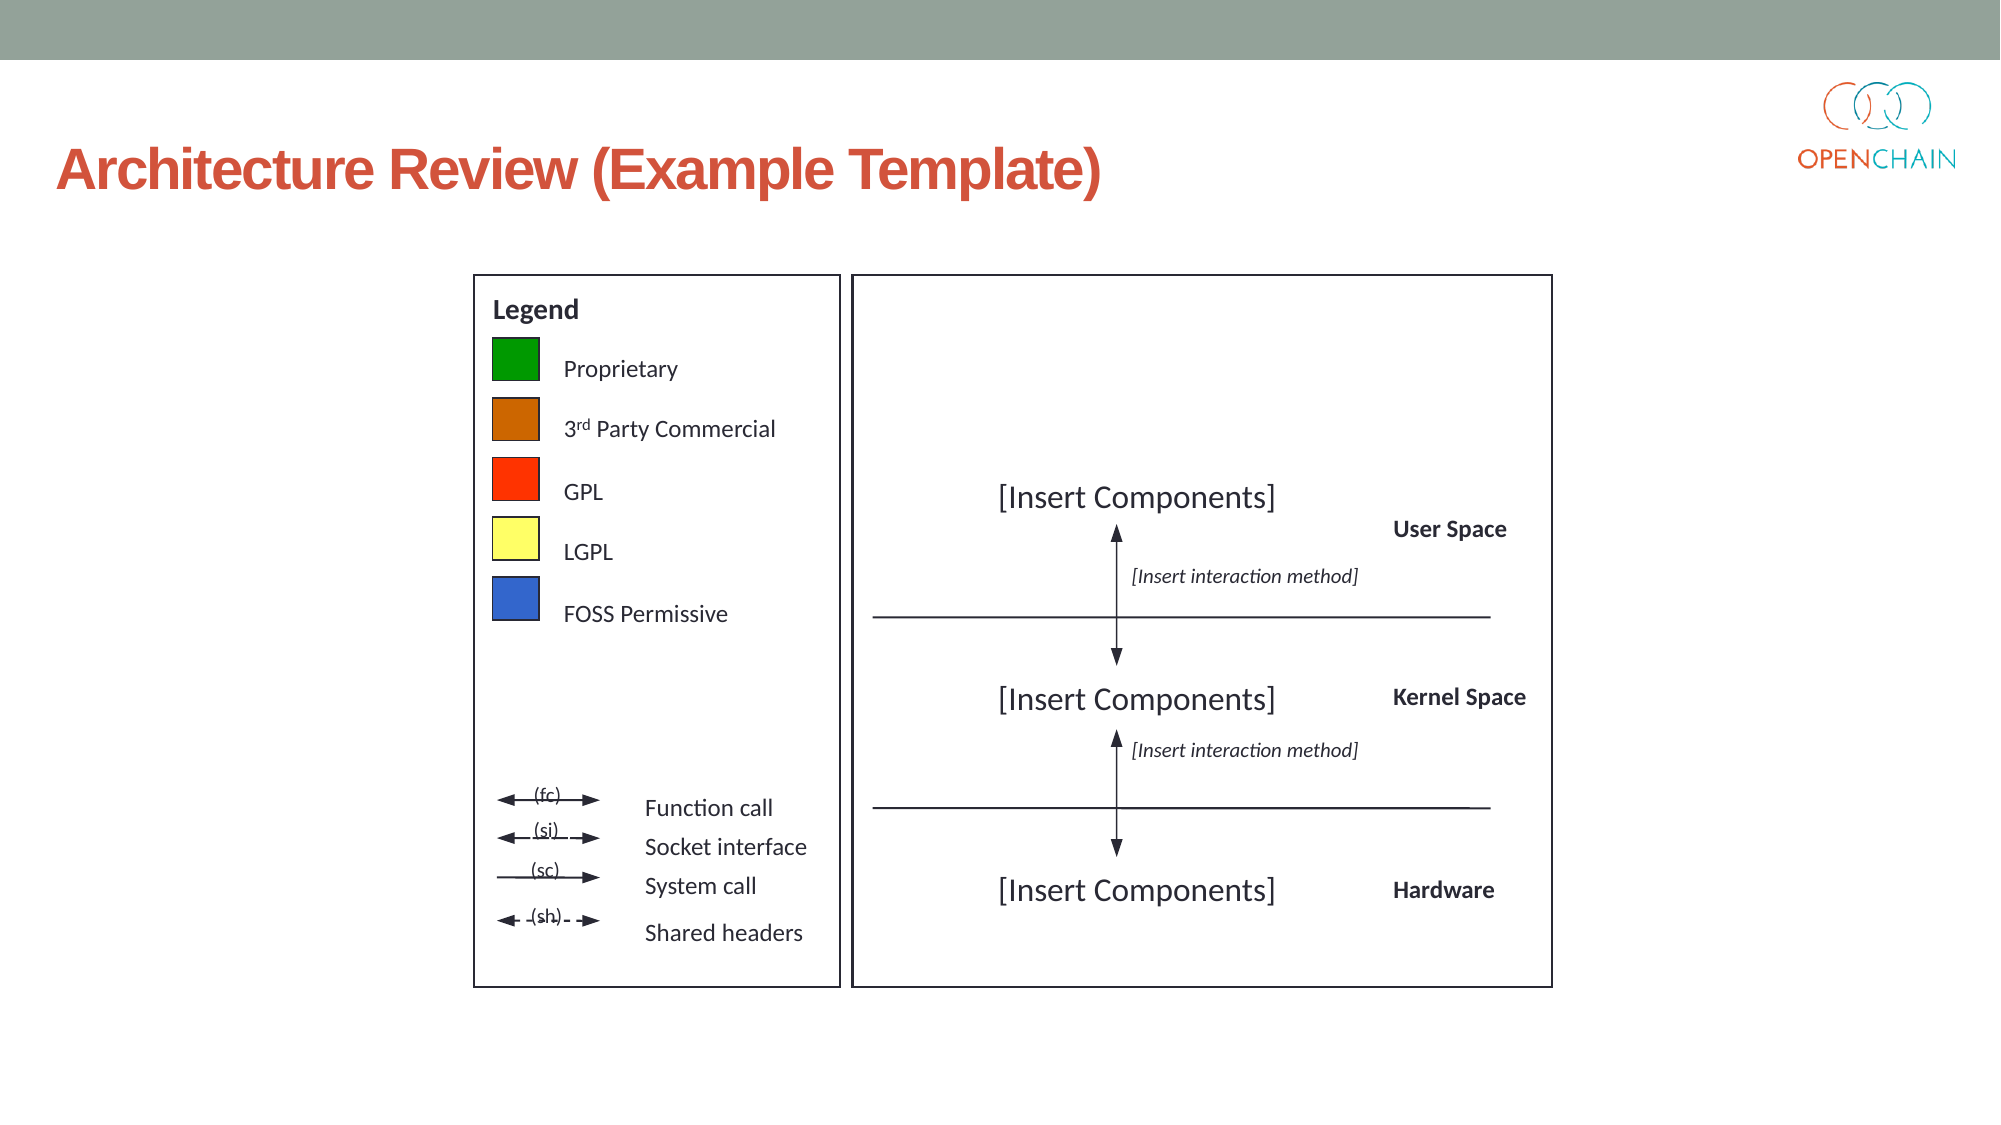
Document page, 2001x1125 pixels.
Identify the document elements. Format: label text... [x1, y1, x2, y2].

text_box [Insert interaction method] [1116, 729, 1377, 770]
text_box Proprietary [548, 345, 695, 391]
text_box Function call [630, 783, 790, 822]
text_box [493, 458, 539, 500]
text_box [493, 338, 539, 381]
text_box Legend [478, 282, 595, 333]
text_box [Insert interaction method] [1116, 554, 1377, 596]
text_box [493, 398, 539, 440]
text_box [Insert Components] [983, 468, 1295, 524]
text_box 3rd Party Commercial [548, 405, 793, 451]
text_box Shared headers [630, 908, 819, 955]
text_box (fc) [518, 774, 577, 815]
text_box LGPL [548, 528, 629, 574]
text_box [493, 577, 539, 620]
text_box Architecture Review (Example Template) [40, 84, 1841, 248]
text_box [Insert Components] [983, 669, 1293, 726]
text_box (sh) [515, 895, 578, 936]
text_box [Insert Components] [983, 860, 1293, 917]
text_box User Space [1378, 505, 1523, 551]
text_box FOSS Permissive [548, 589, 746, 636]
text_box Kernel Space [1378, 672, 1543, 718]
text_box (si) [518, 808, 575, 848]
text_box System call [630, 862, 774, 908]
text_box GPL [548, 468, 619, 514]
text_box Hardware [1378, 866, 1512, 912]
text_box (sc) [515, 848, 576, 890]
text_box [493, 517, 539, 560]
text_box Socket interface [630, 822, 825, 868]
